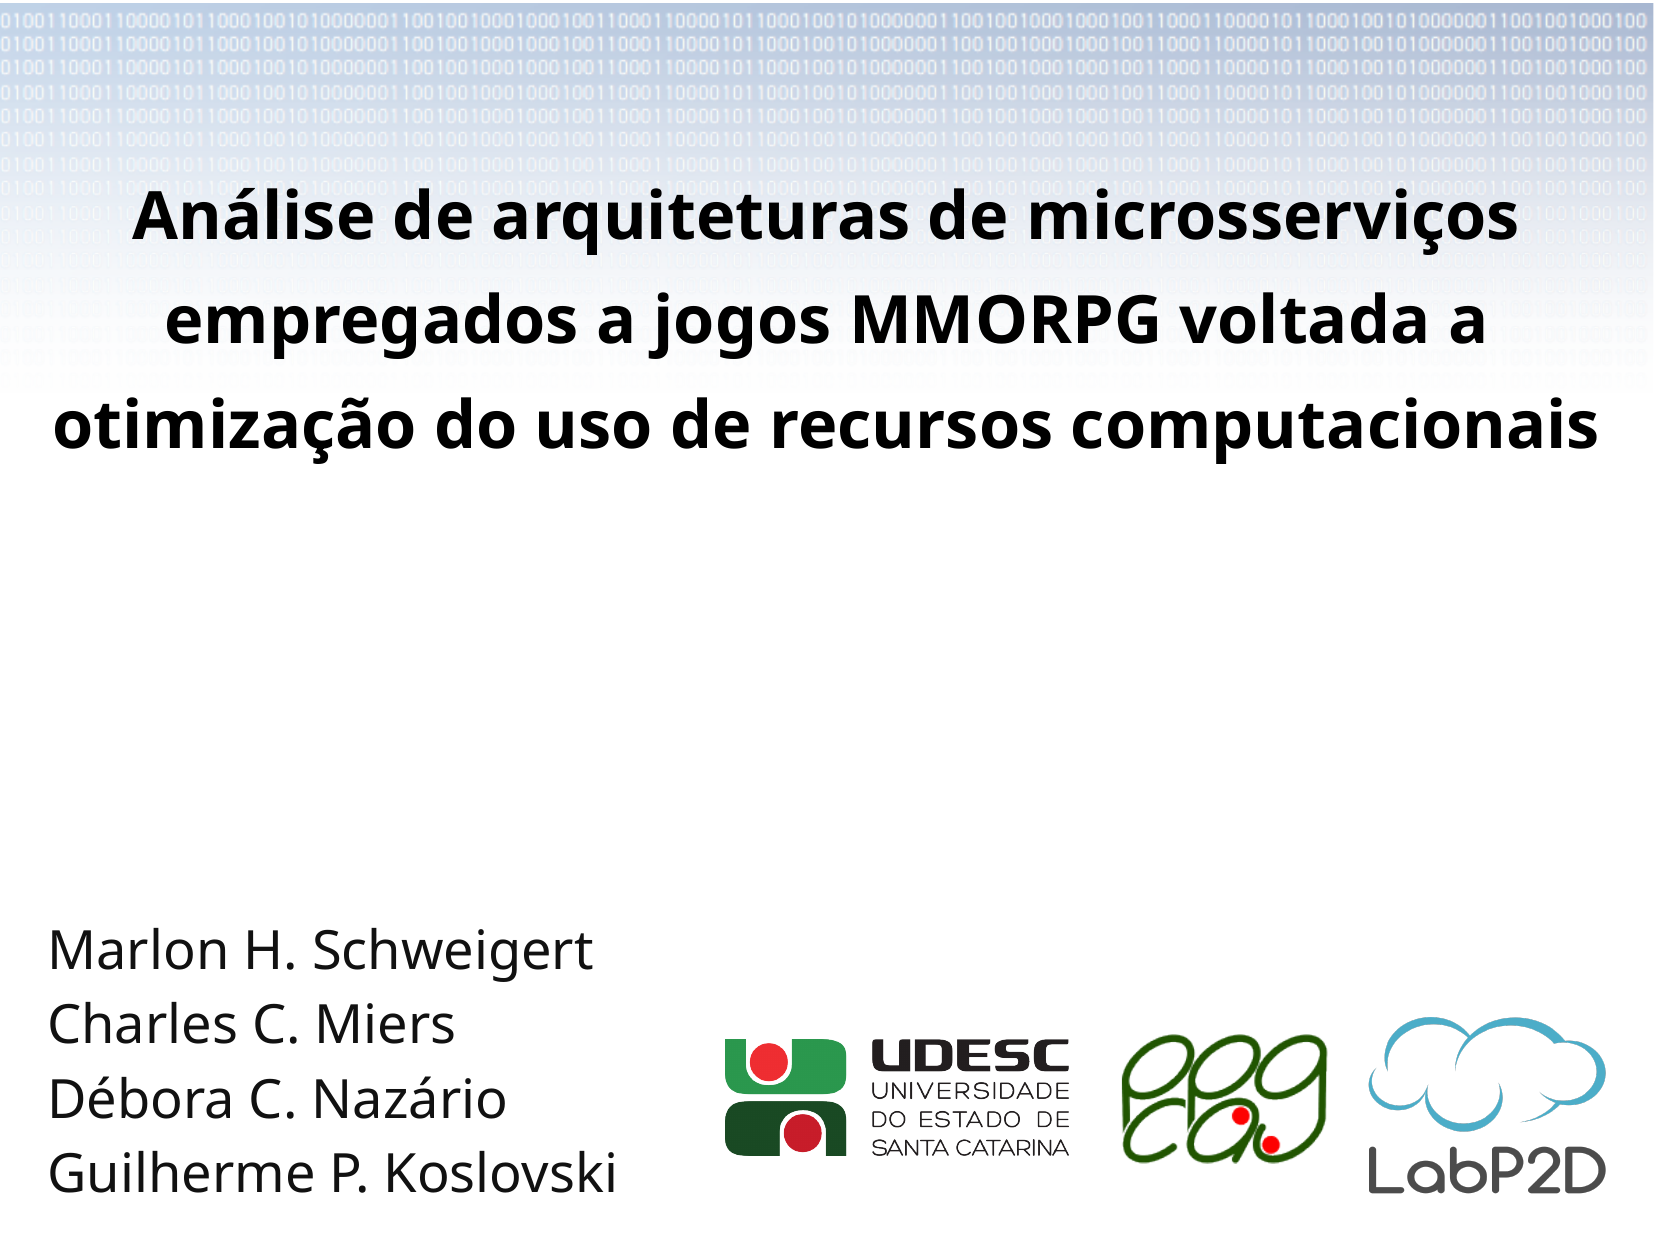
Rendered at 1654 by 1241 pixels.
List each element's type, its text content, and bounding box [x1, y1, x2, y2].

subtitle Marlon H. Schweigert Charles C. Miers Débora C. Nazário Guilherme P. Koslovski [47, 896, 827, 1224]
title Análise de arquiteturas de microsserviços empregados a jogos MMORPG voltada a otimização do uso de recursos computacionais [23, 39, 1630, 583]
picture [0, 3, 1654, 399]
picture [725, 1005, 1619, 1205]
